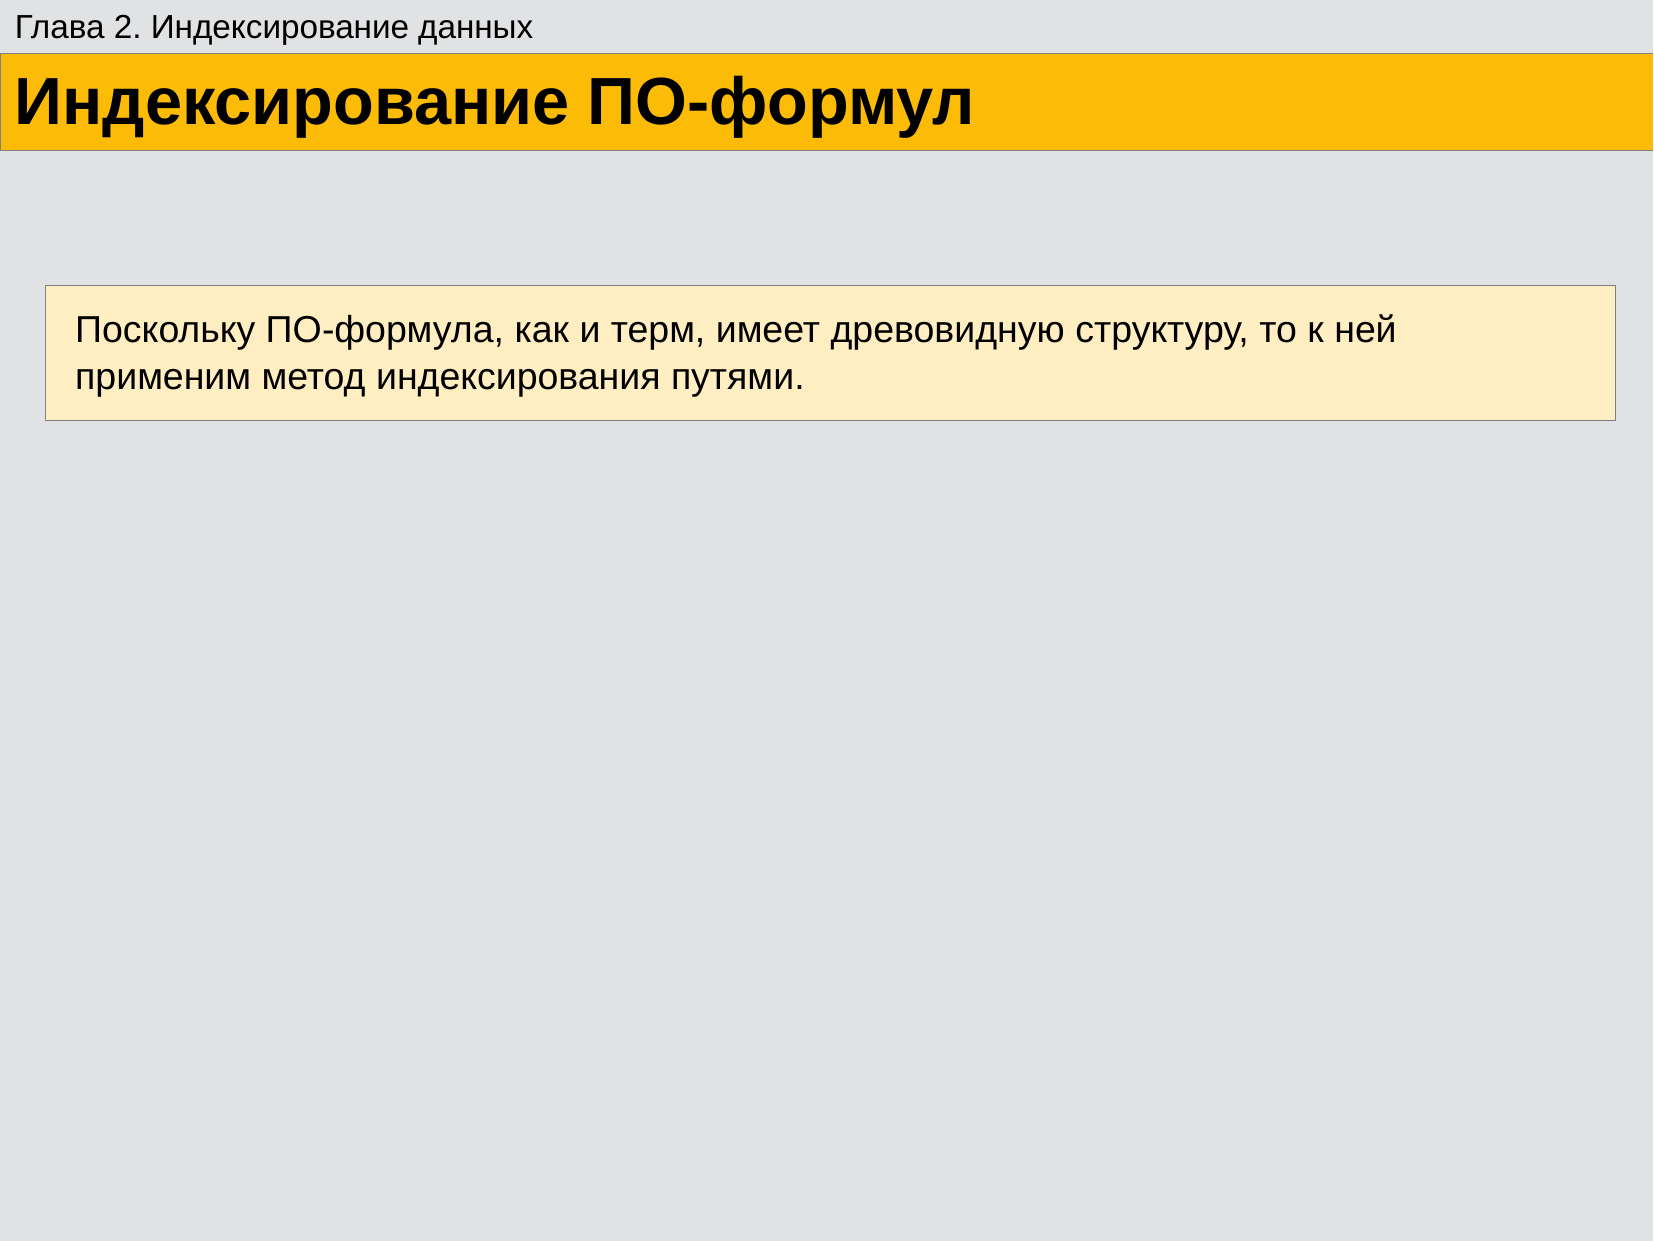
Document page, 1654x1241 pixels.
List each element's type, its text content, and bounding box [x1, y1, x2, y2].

text_box [45, 285, 1616, 421]
text_box Поскольку ПО-формула, как и терм, имеет древовидную структуру, то к ней применим метод индексирования путями. [60, 301, 1571, 413]
text_box Индексирование ПО-формул [0, 53, 1653, 151]
text_box Глава 2. Индексирование данных [0, 1, 465, 58]
